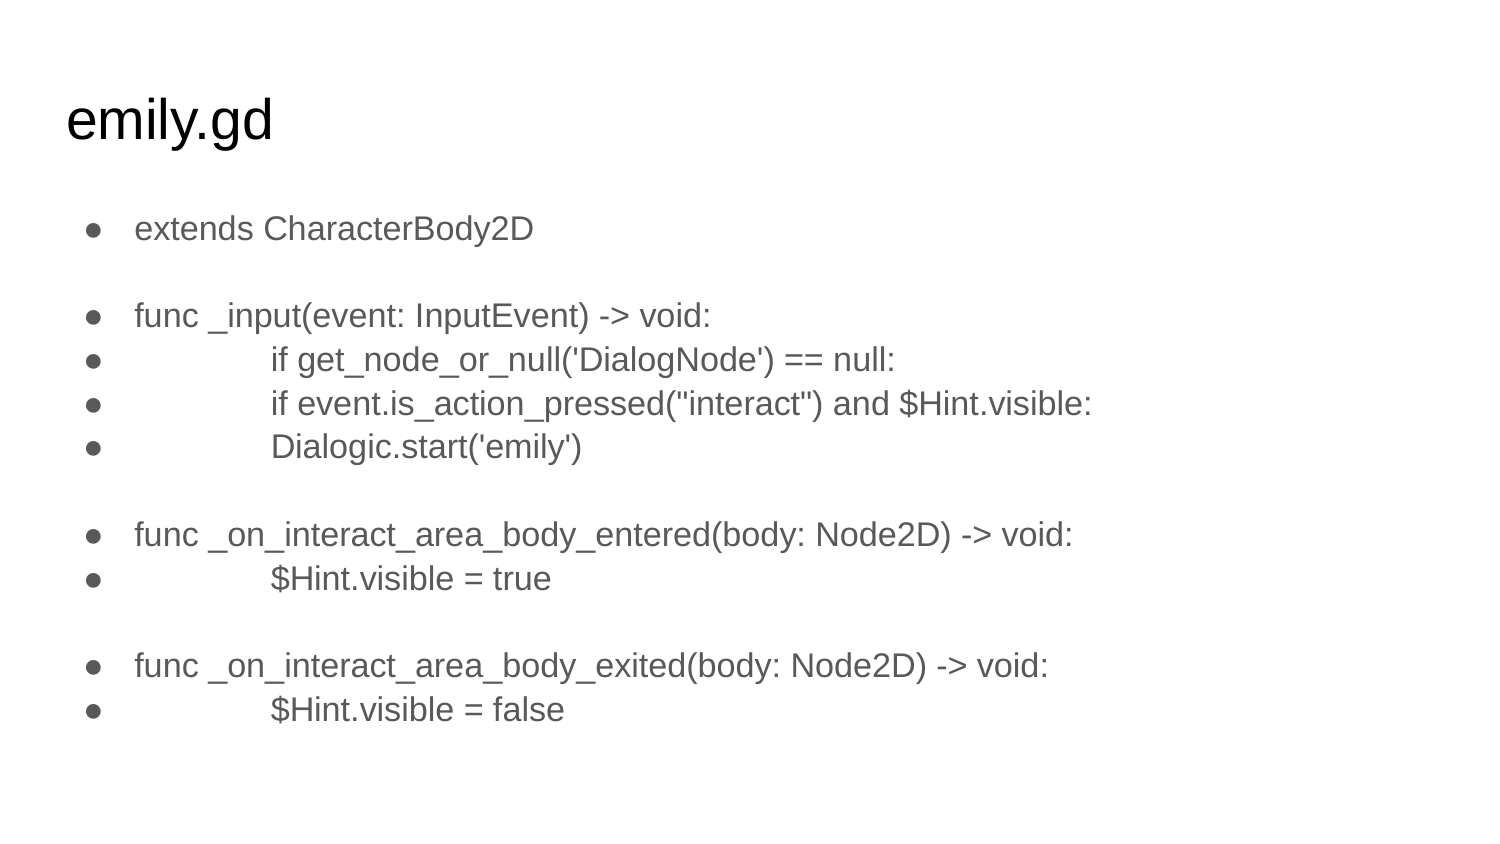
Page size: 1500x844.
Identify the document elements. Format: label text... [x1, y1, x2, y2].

title emily.gd [51, 72, 1449, 167]
list extends CharacterBody2D func _input(event: InputEvent) -> void: if get_node_or_null('DialogNode') == null: if event.is_action_pressed("interact") and $Hint.visible: Dialogic.start('emily') func _on_interact_area_body_entered(body: Node2D) -> void: $Hint.visible = true func _on_interact_area_body_exited(body: Node2D) -> void: $Hint.visible = false [51, 189, 1449, 750]
